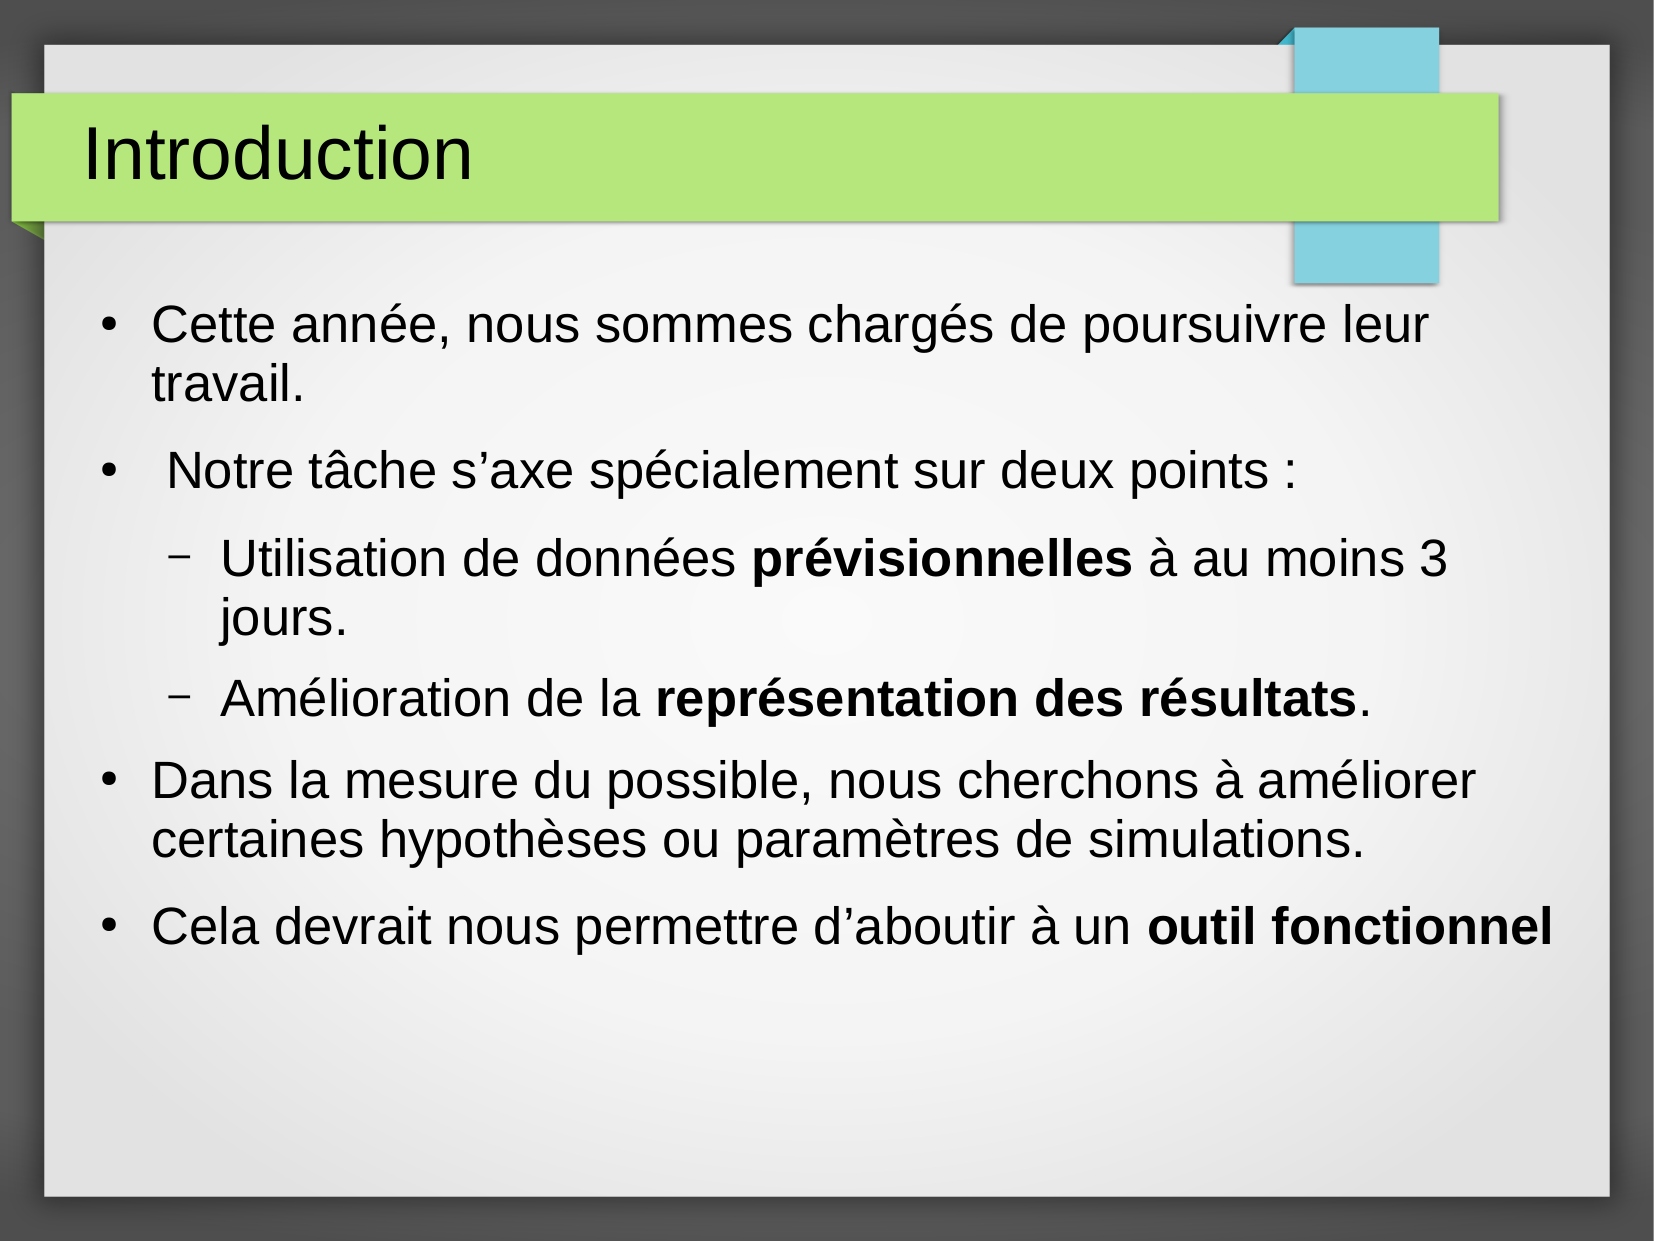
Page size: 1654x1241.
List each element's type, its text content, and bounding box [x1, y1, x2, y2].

title Introduction [82, 94, 1264, 213]
list Cette année, nous sommes chargés de poursuivre leur travail. Notre tâche s’axe spécialement sur deux points : Utilisation de données prévisionnelles à au moins 3 jours. Amélioration de la représentation des résultats. Dans la mesure du possible, nous cherchons à améliorer certaines hypothèses ou paramètres de simulations. Cela devrait nous permettre d’aboutir à un outil fonctionnel [82, 295, 1571, 1015]
picture [0, 0, 1654, 1241]
